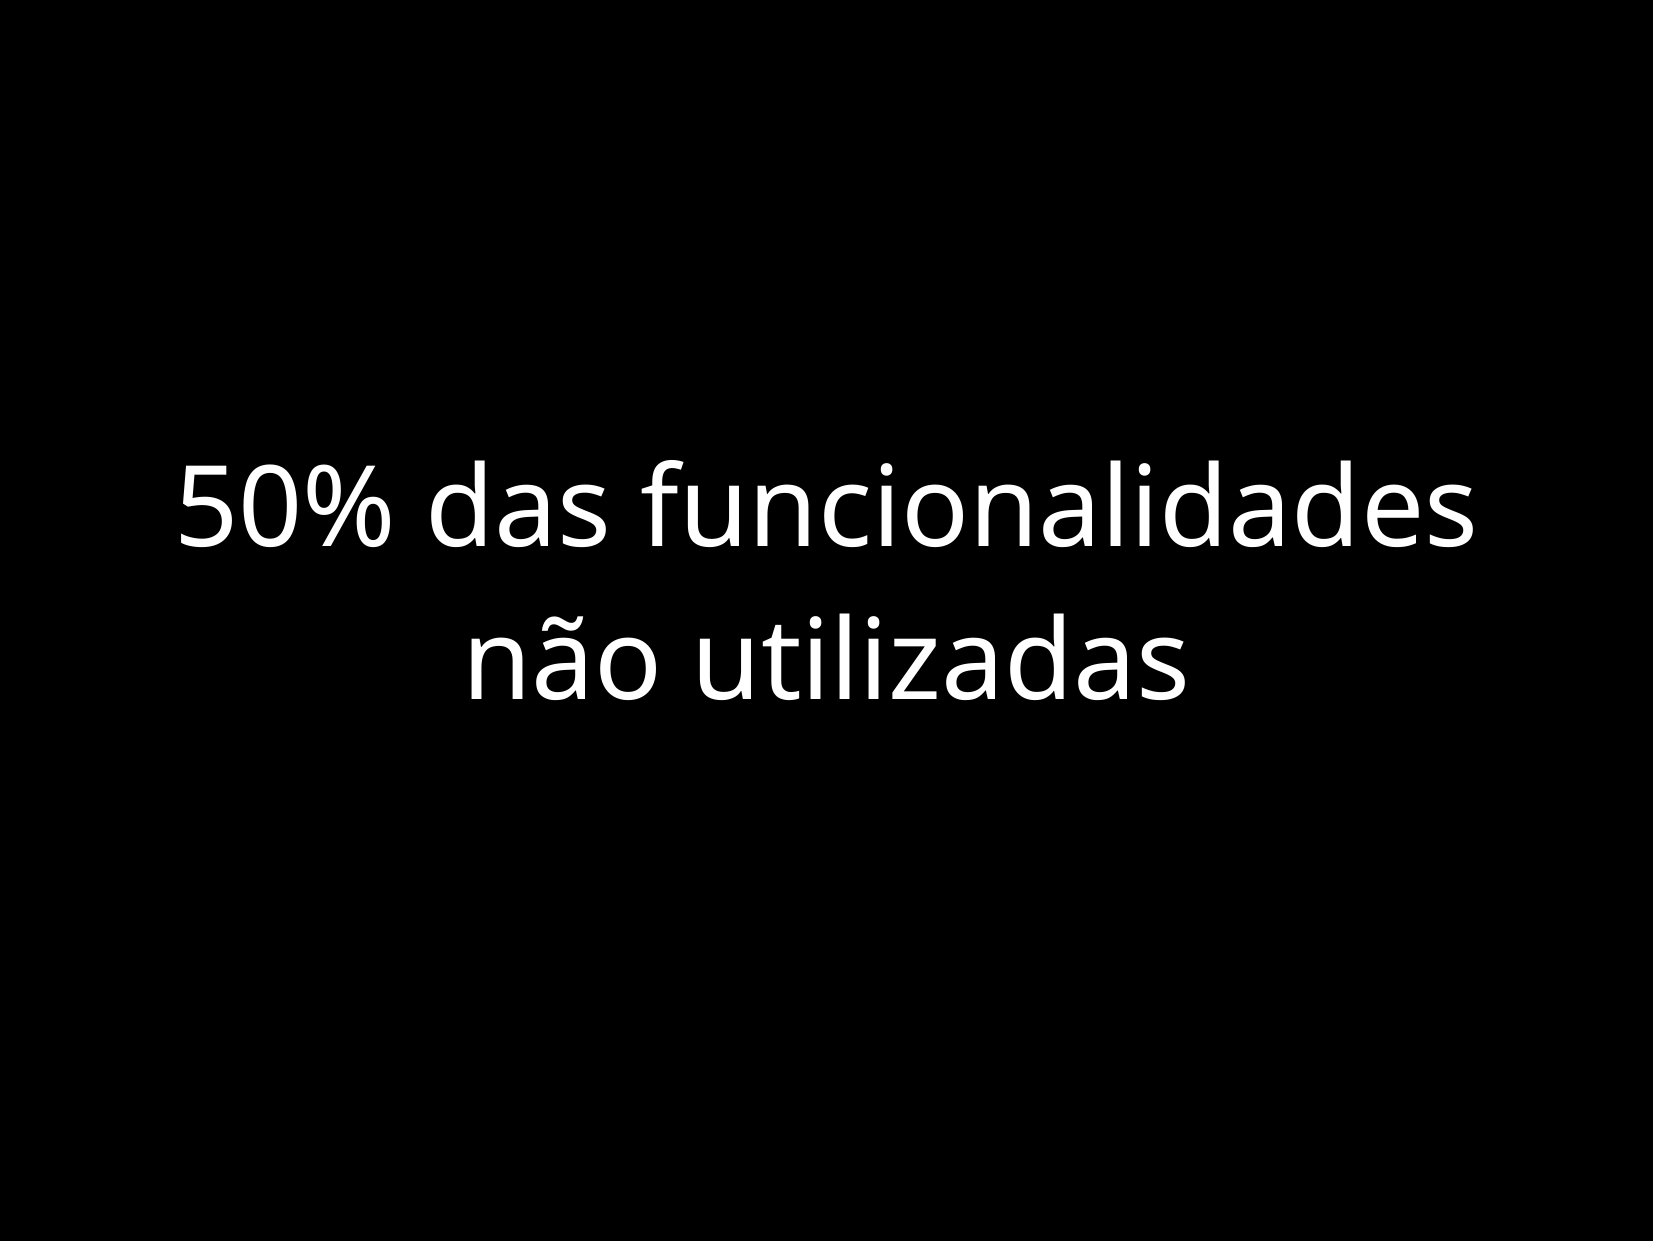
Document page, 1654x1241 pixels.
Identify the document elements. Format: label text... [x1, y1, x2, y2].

text_box 50% das funcionalidades não utilizadas [82, 56, 1571, 1102]
